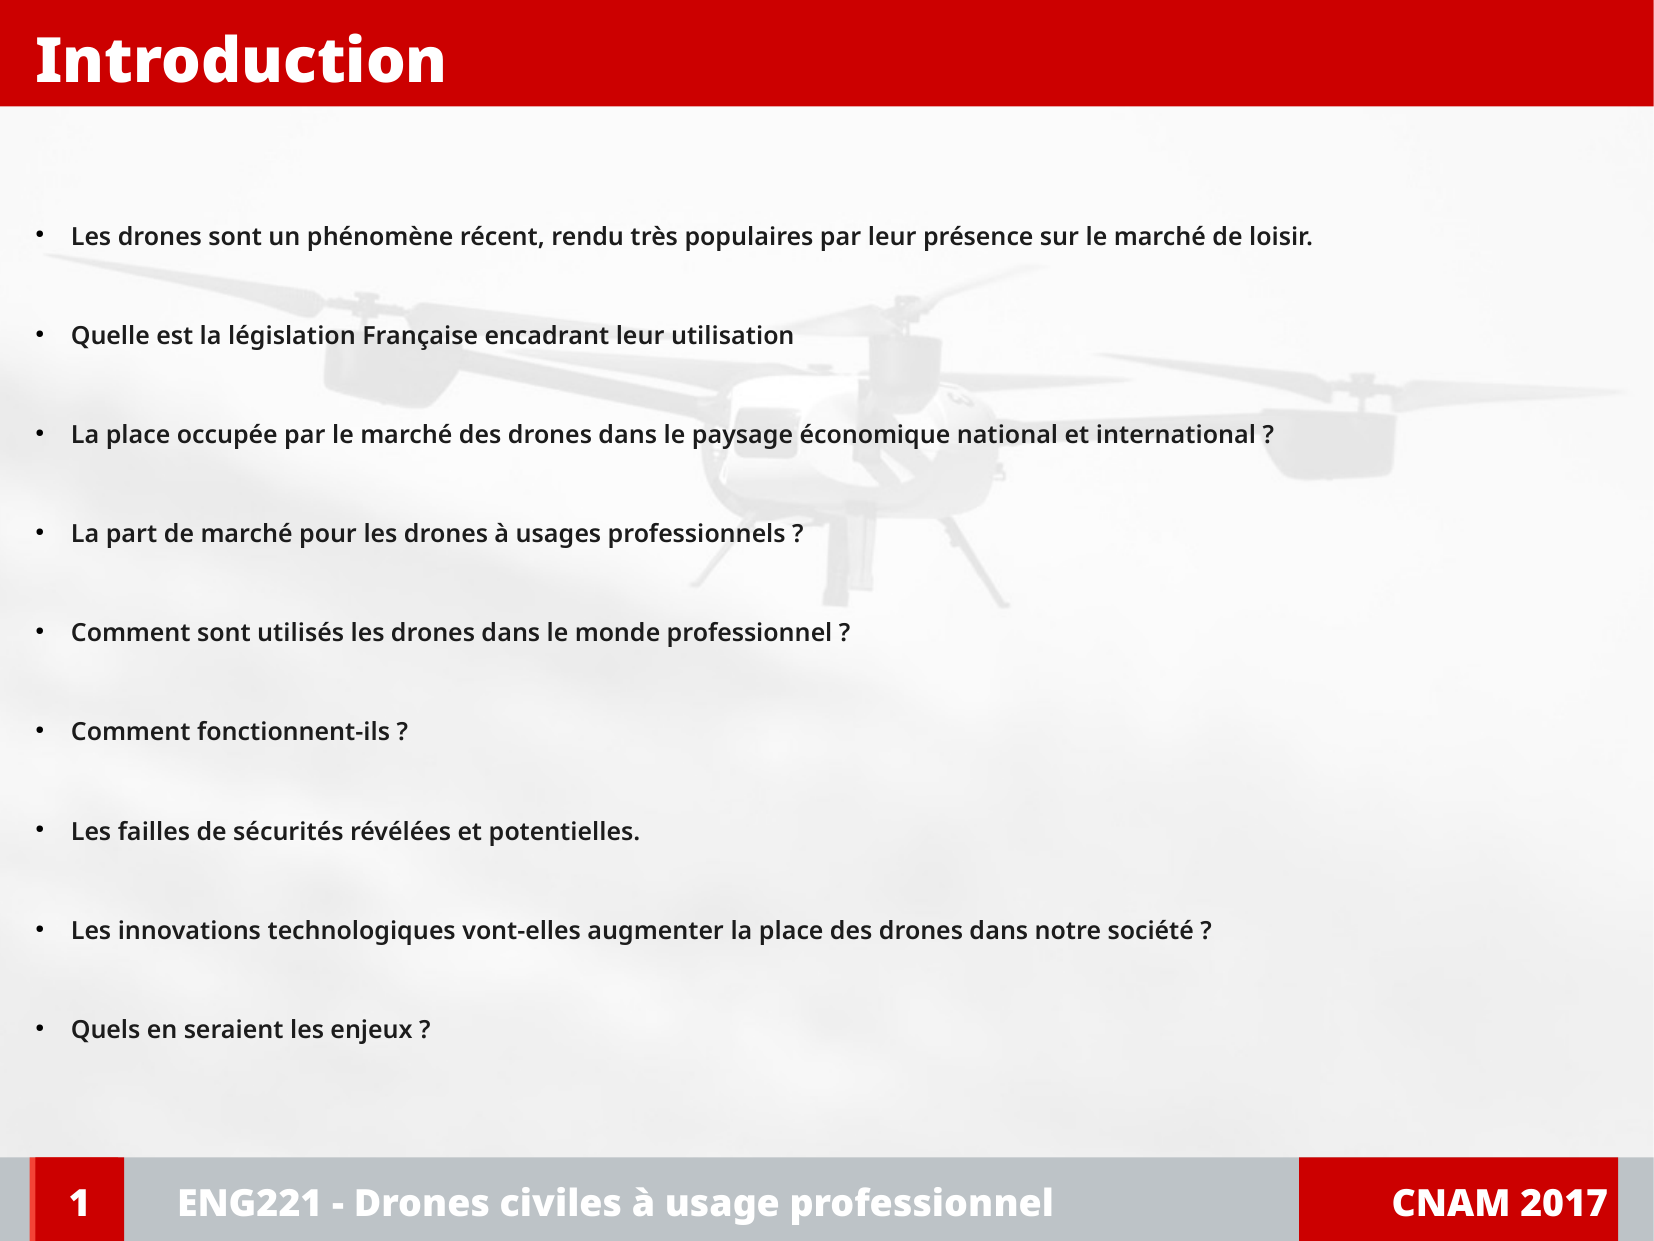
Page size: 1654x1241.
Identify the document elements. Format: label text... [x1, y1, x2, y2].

title Introduction [35, 0, 1571, 101]
list Les drones sont un phénomène récent, rendu très populaires par leur présence sur le marché de loisir. Quelle est la législation Française encadrant leur utilisation La place occupée par le marché des drones dans le paysage économique national et international ? La part de marché pour les drones à usages professionnels ? Comment sont utilisés les drones dans le monde professionnel ? Comment fonctionnent-ils ? Les failles de sécurités révélées et potentielles. Les innovations technologiques vont-elles augmenter la place des drones dans notre société ? Quels en seraient les enjeux ? [35, 177, 1619, 1087]
picture [0, 107, 1654, 1157]
